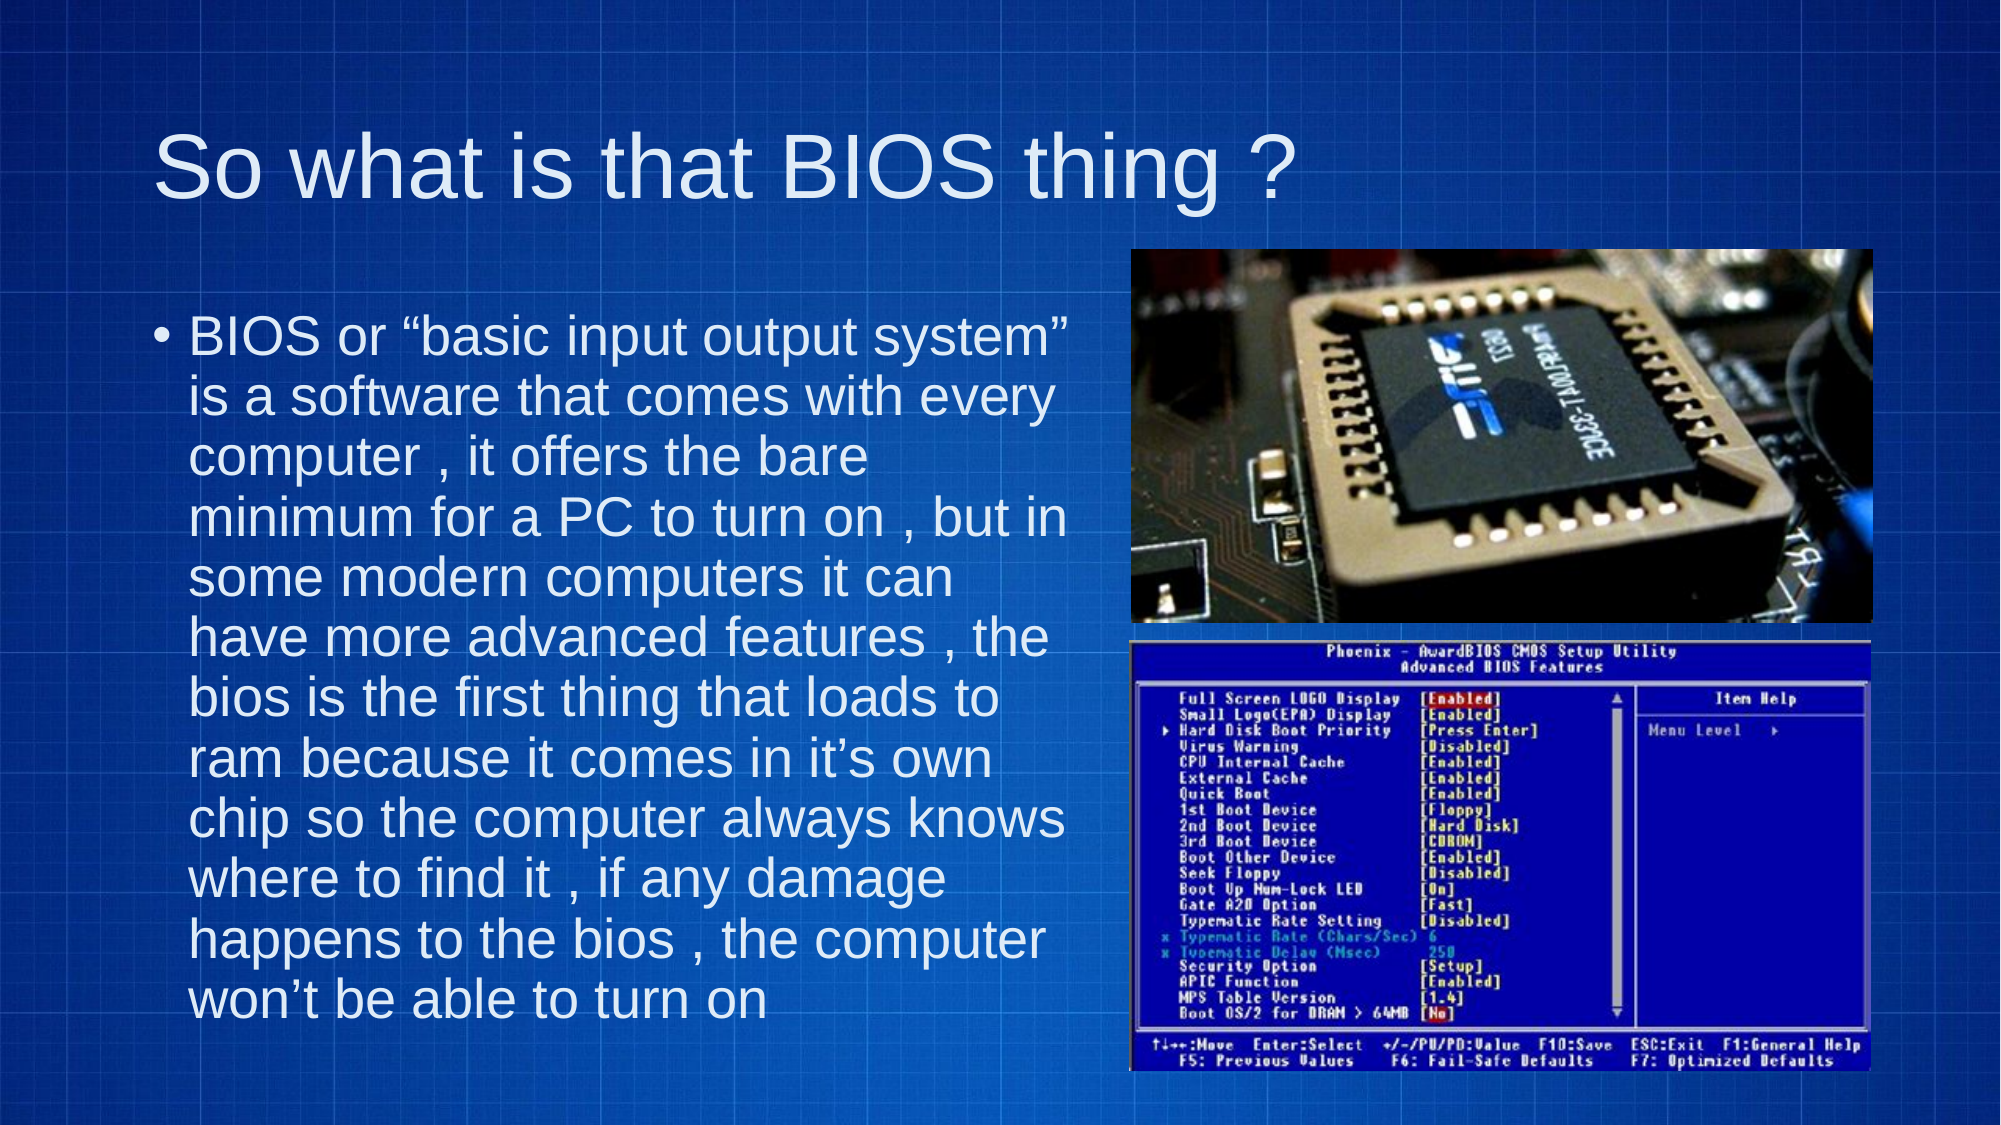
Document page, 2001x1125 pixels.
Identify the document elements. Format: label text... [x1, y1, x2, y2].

list BIOS or “basic input output system” is a software that comes with every computer , it offers the bare minimum for a PC to turn on , but in some modern computers it can have more advanced features , the bios is the first thing that loads to ram because it comes in it’s own chip so the computer always knows where to find it , if any damage happens to the bios , the computer won’t be able to turn on [137, 299, 1088, 1099]
title So what is that BIOS thing ? [137, 59, 1863, 278]
picture [0, 0, 2001, 1125]
